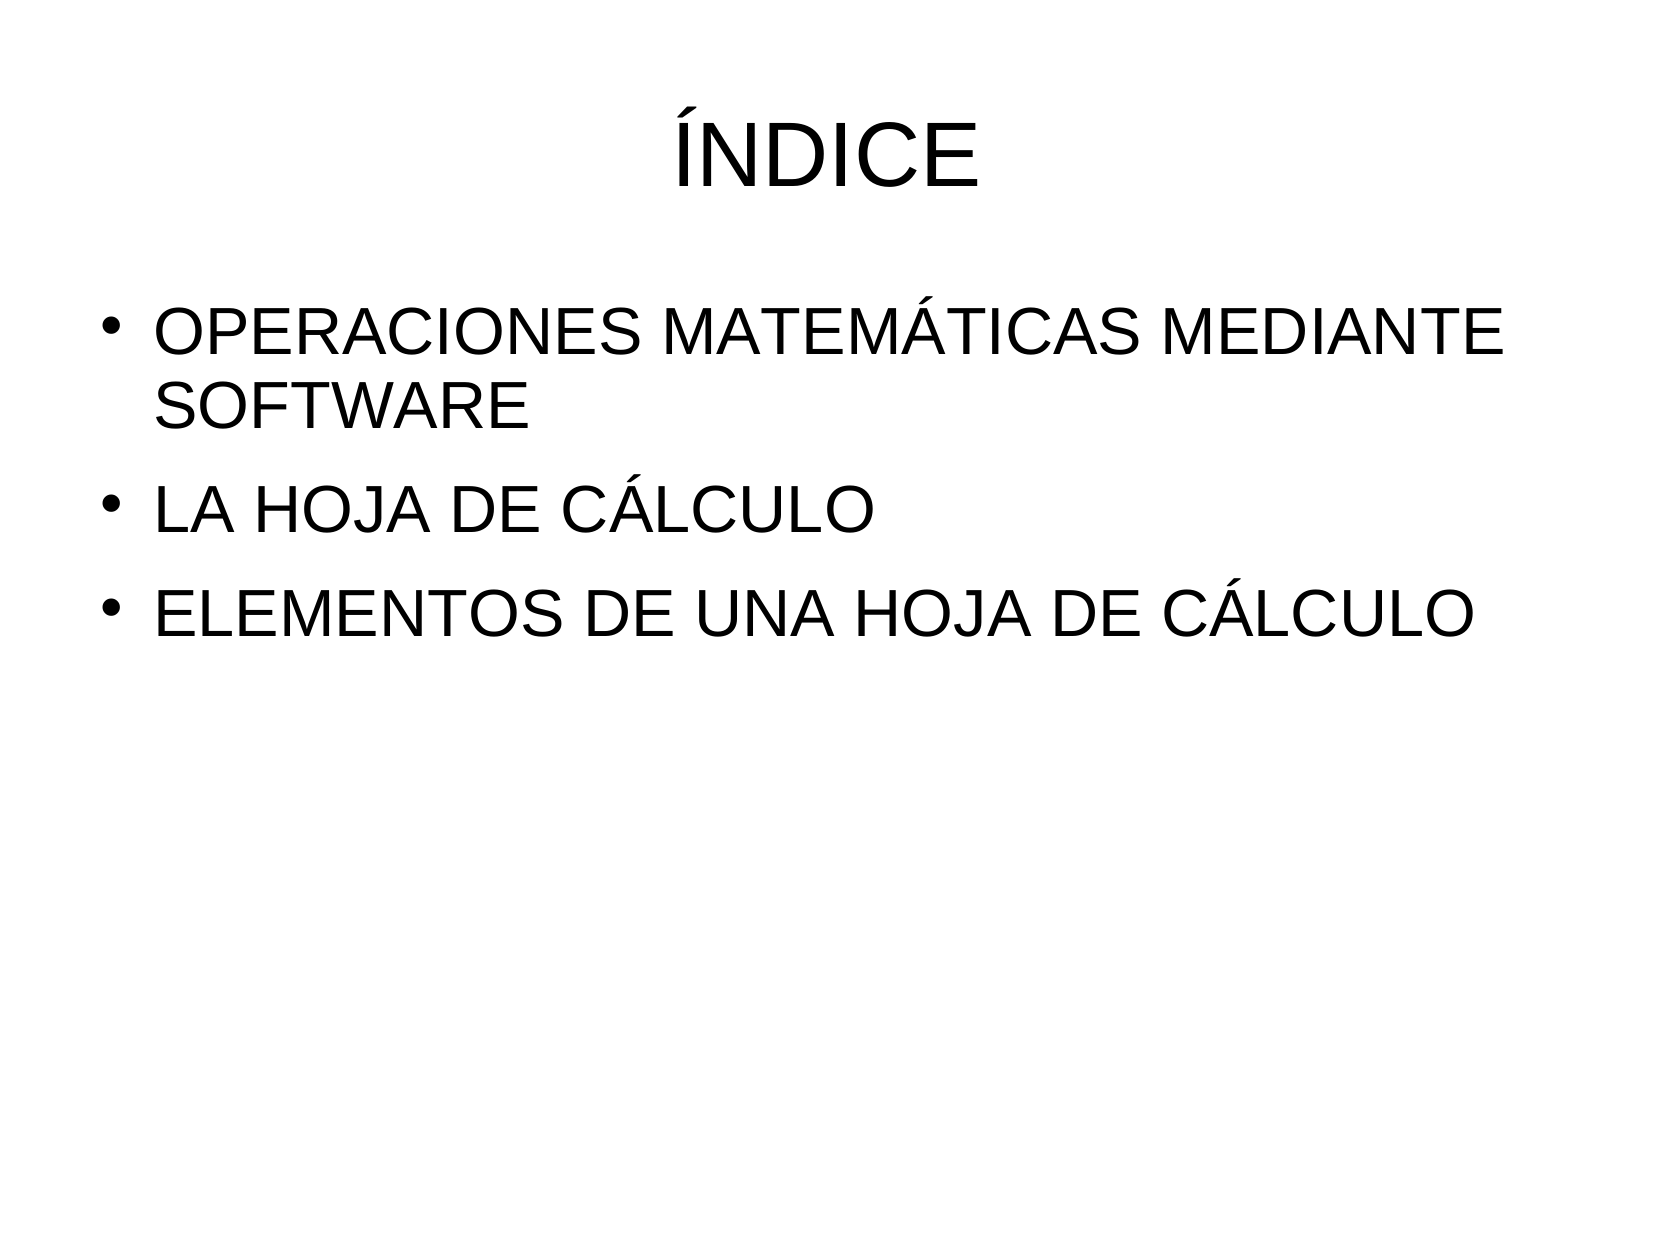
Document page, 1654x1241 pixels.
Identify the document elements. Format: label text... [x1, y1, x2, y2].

title ÍNDICE [82, 49, 1571, 257]
list OPERACIONES MATEMÁTICAS MEDIANTE SOFTWARE LA HOJA DE CÁLCULO ELEMENTOS DE UNA HOJA DE CÁLCULO [82, 290, 1571, 1109]
